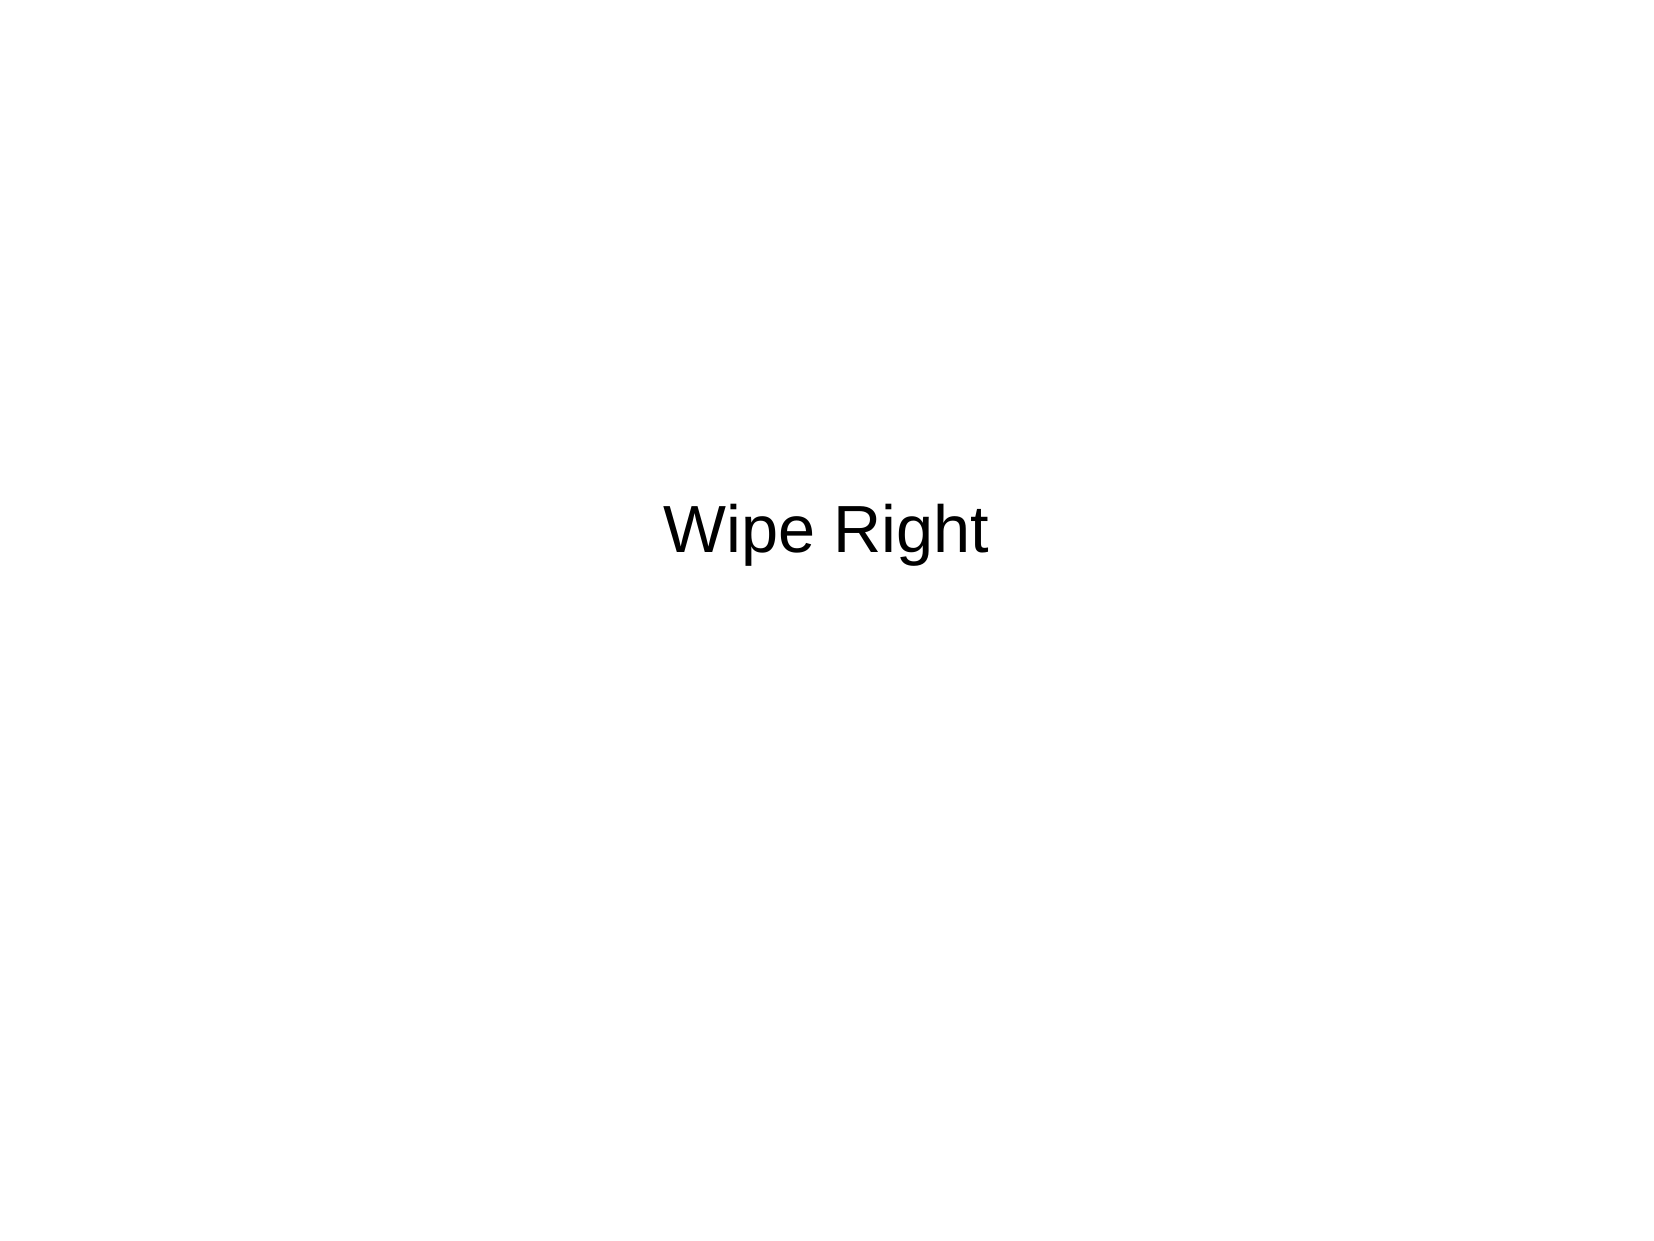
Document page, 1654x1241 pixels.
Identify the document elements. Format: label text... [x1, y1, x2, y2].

subtitle Wipe Right [82, 49, 1571, 1010]
